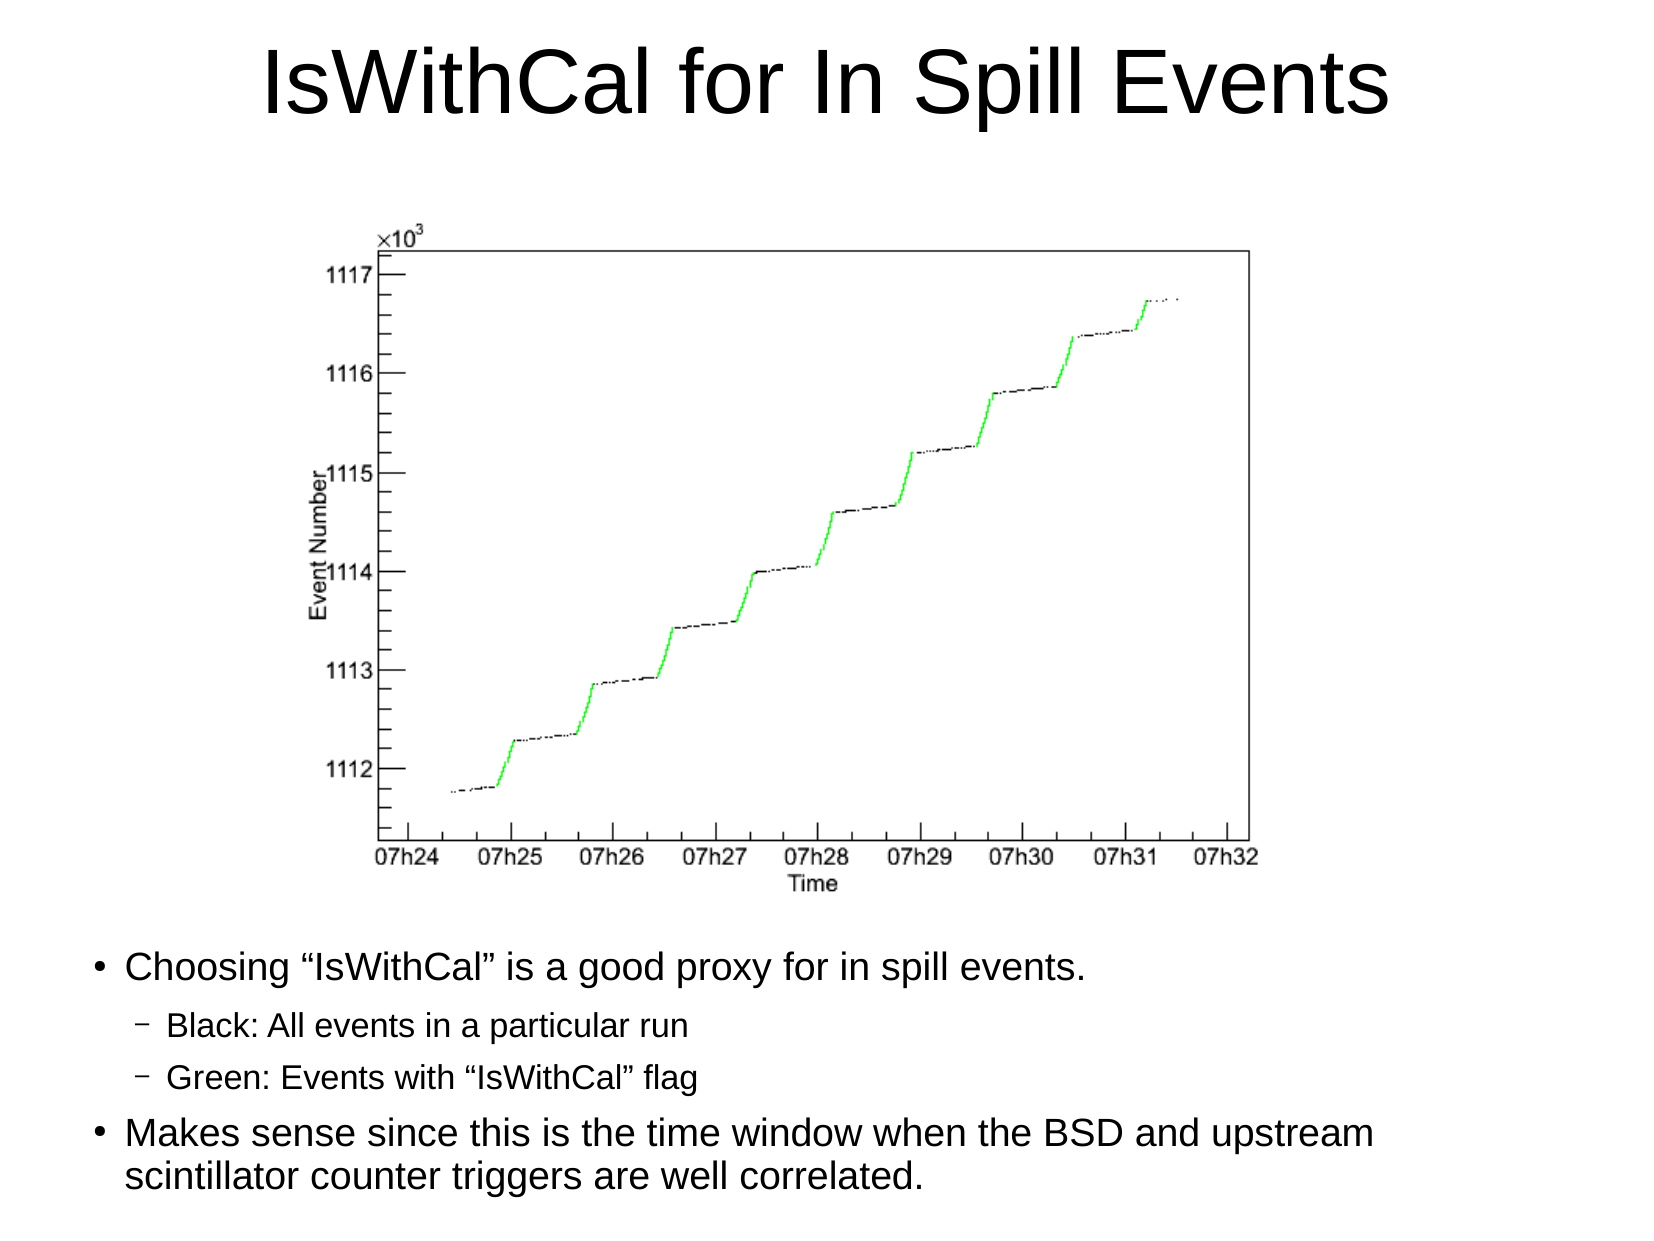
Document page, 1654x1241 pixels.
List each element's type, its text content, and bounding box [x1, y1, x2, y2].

picture [270, 177, 1358, 916]
list Choosing “IsWithCal” is a good proxy for in spill events. Black: All events in a particular run Green: Events with “IsWithCal” flag Makes sense since this is the time window when the BSD and upstream scintillator counter triggers are well correlated. [82, 945, 1538, 1201]
title IsWithCal for In Spill Events [82, 0, 1571, 186]
